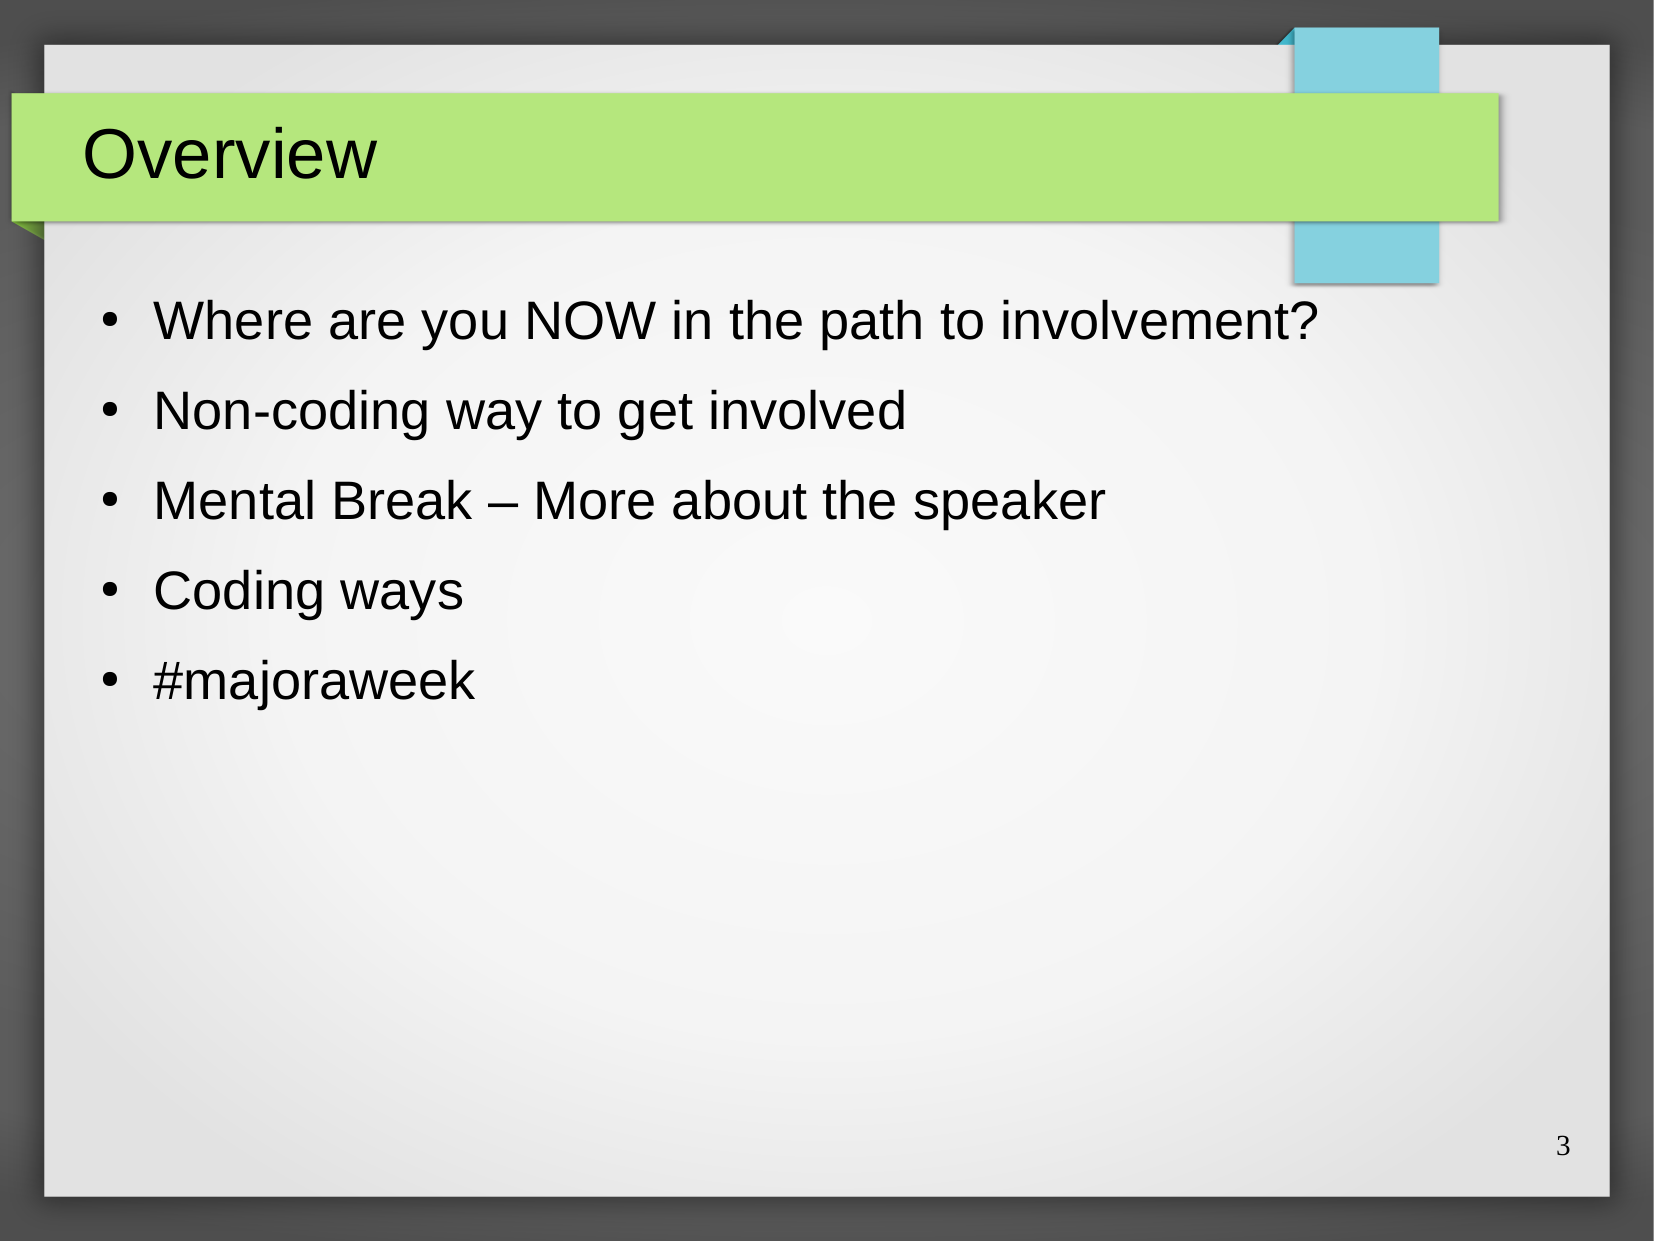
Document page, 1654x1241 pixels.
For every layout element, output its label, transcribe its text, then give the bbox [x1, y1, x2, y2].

picture [0, 0, 1654, 1241]
list Where are you NOW in the path to involvement? Non-coding way to get involved Mental Break – More about the speaker Coding ways #majoraweek [82, 290, 1571, 1010]
title Overview [82, 94, 1264, 213]
